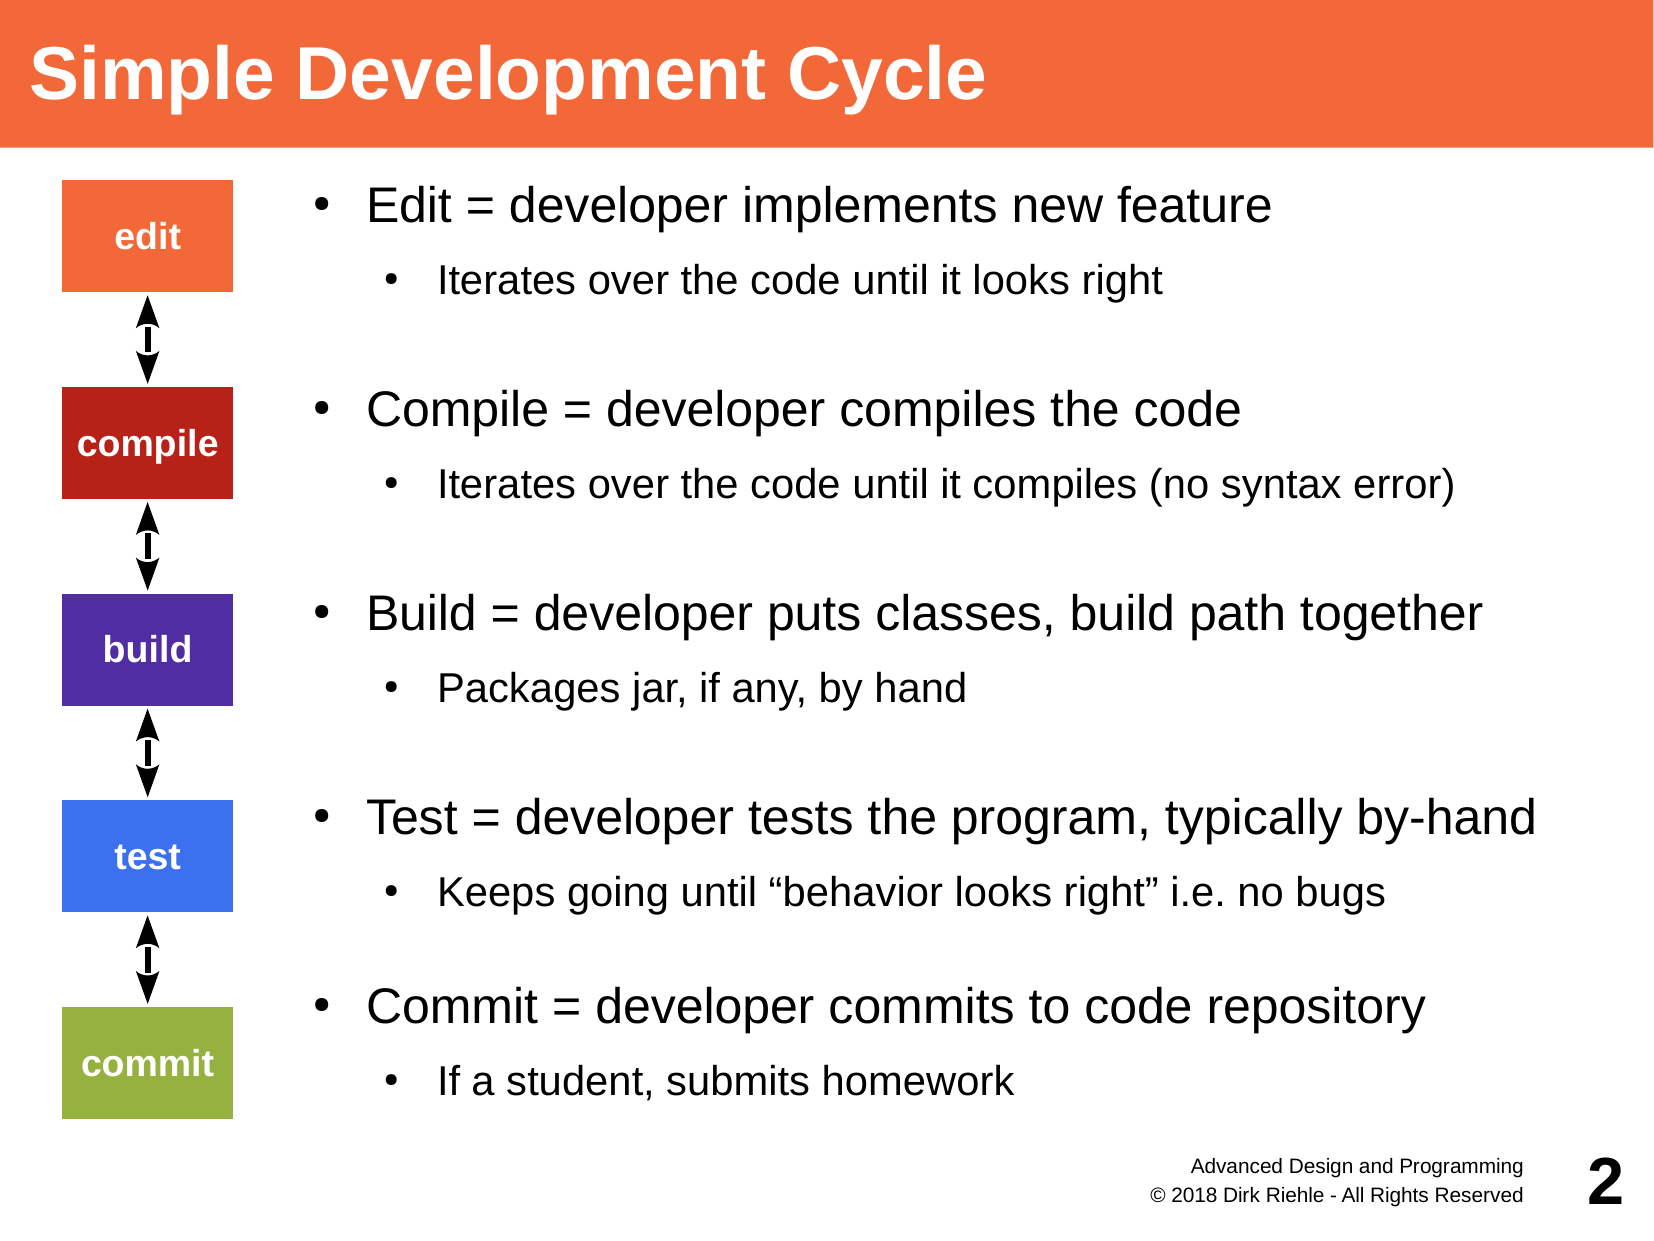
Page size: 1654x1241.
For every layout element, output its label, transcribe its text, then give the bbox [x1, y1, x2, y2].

title Simple Development Cycle [0, 0, 1654, 148]
text_box edit [59, 177, 237, 296]
text_box test [59, 797, 237, 916]
list Edit = developer implements new feature Iterates over the code until it looks right Compile = developer compiles the code Iterates over the code until it compiles (no syntax error) Build = developer puts classes, build path together Packages jar, if any, by hand Test = developer tests the program, typically by-hand Keeps going until “behavior looks right” i.e. no bugs Commit = developer commits to code repository If a student, submits homework [295, 177, 1625, 1211]
text_box commit [59, 1003, 237, 1123]
text_box compile [59, 383, 237, 502]
text_box build [59, 590, 237, 709]
